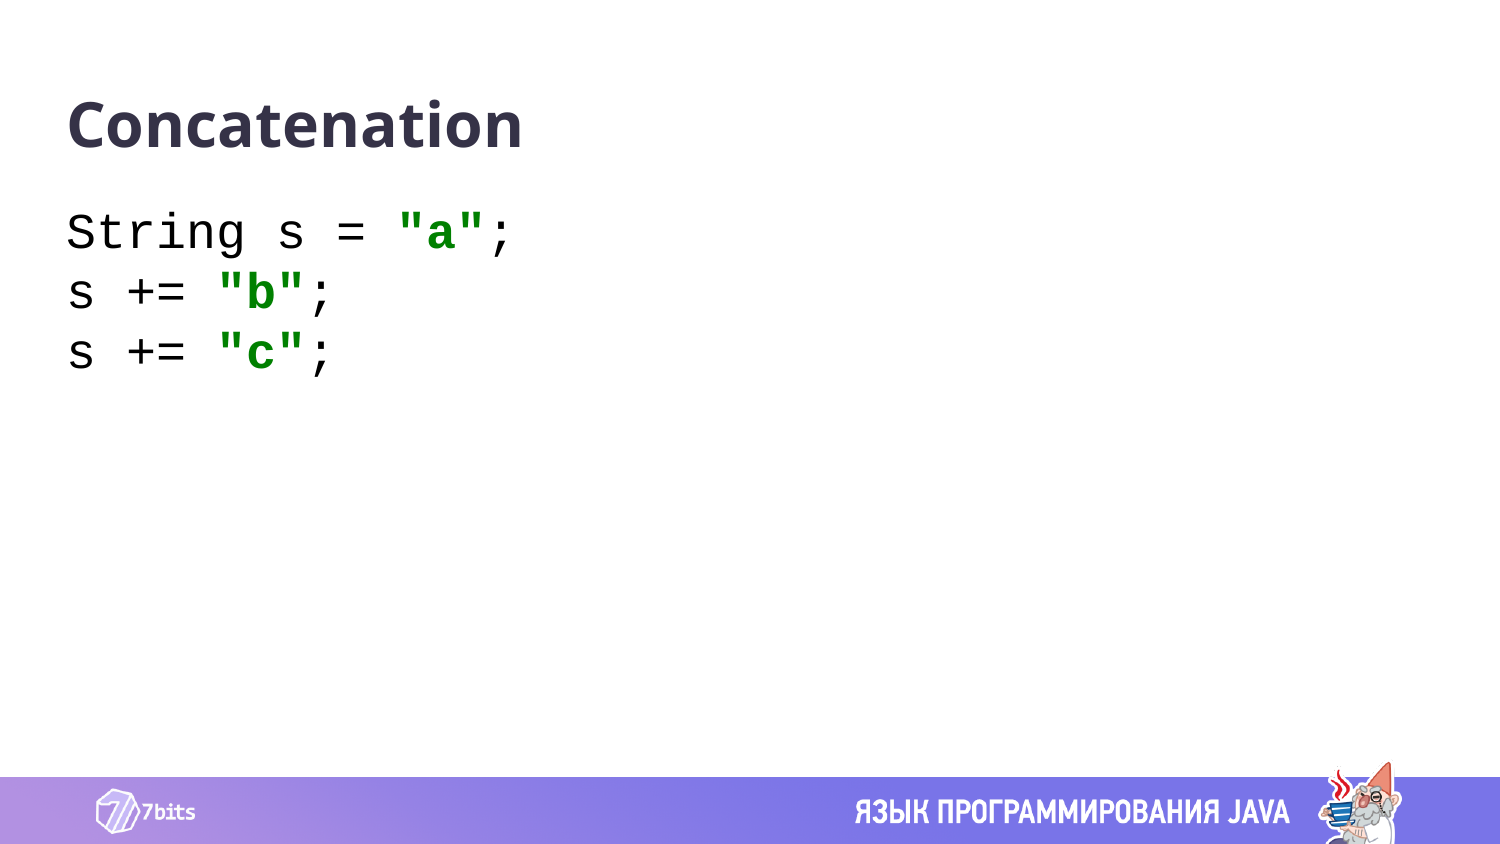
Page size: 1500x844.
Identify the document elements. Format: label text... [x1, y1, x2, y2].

picture [0, 717, 1500, 844]
list String s = "a"; s += "b"; s += "c"; [51, 184, 1449, 745]
title Concatenation [51, 69, 1449, 164]
